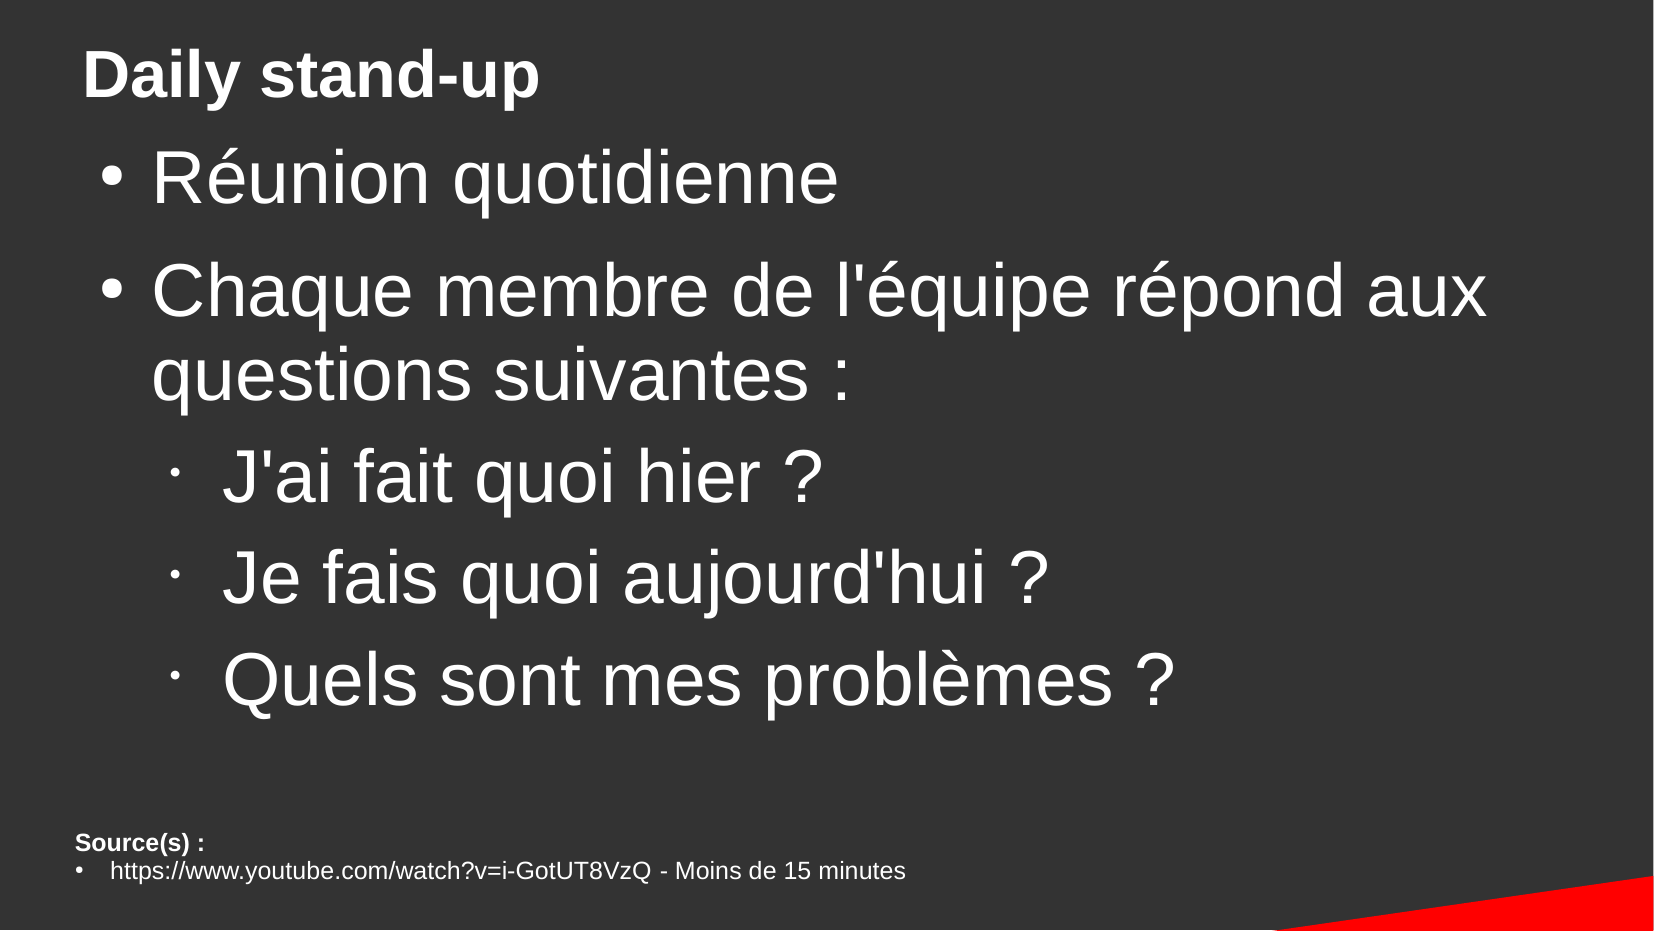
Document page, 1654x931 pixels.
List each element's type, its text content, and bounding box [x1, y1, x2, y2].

text_box [1271, 875, 1654, 931]
title Daily stand-up [82, 37, 1571, 122]
list Réunion quotidienne Chaque membre de l'équipe répond aux questions suivantes : J'ai fait quoi hier ? Je fais quoi aujourd'hui ? Quels sont mes problèmes ? [80, 135, 1620, 777]
text_box Source(s) : https://www.youtube.com/watch?v=i-GotUT8VzQ - Moins de 15 minutes [60, 821, 1546, 921]
